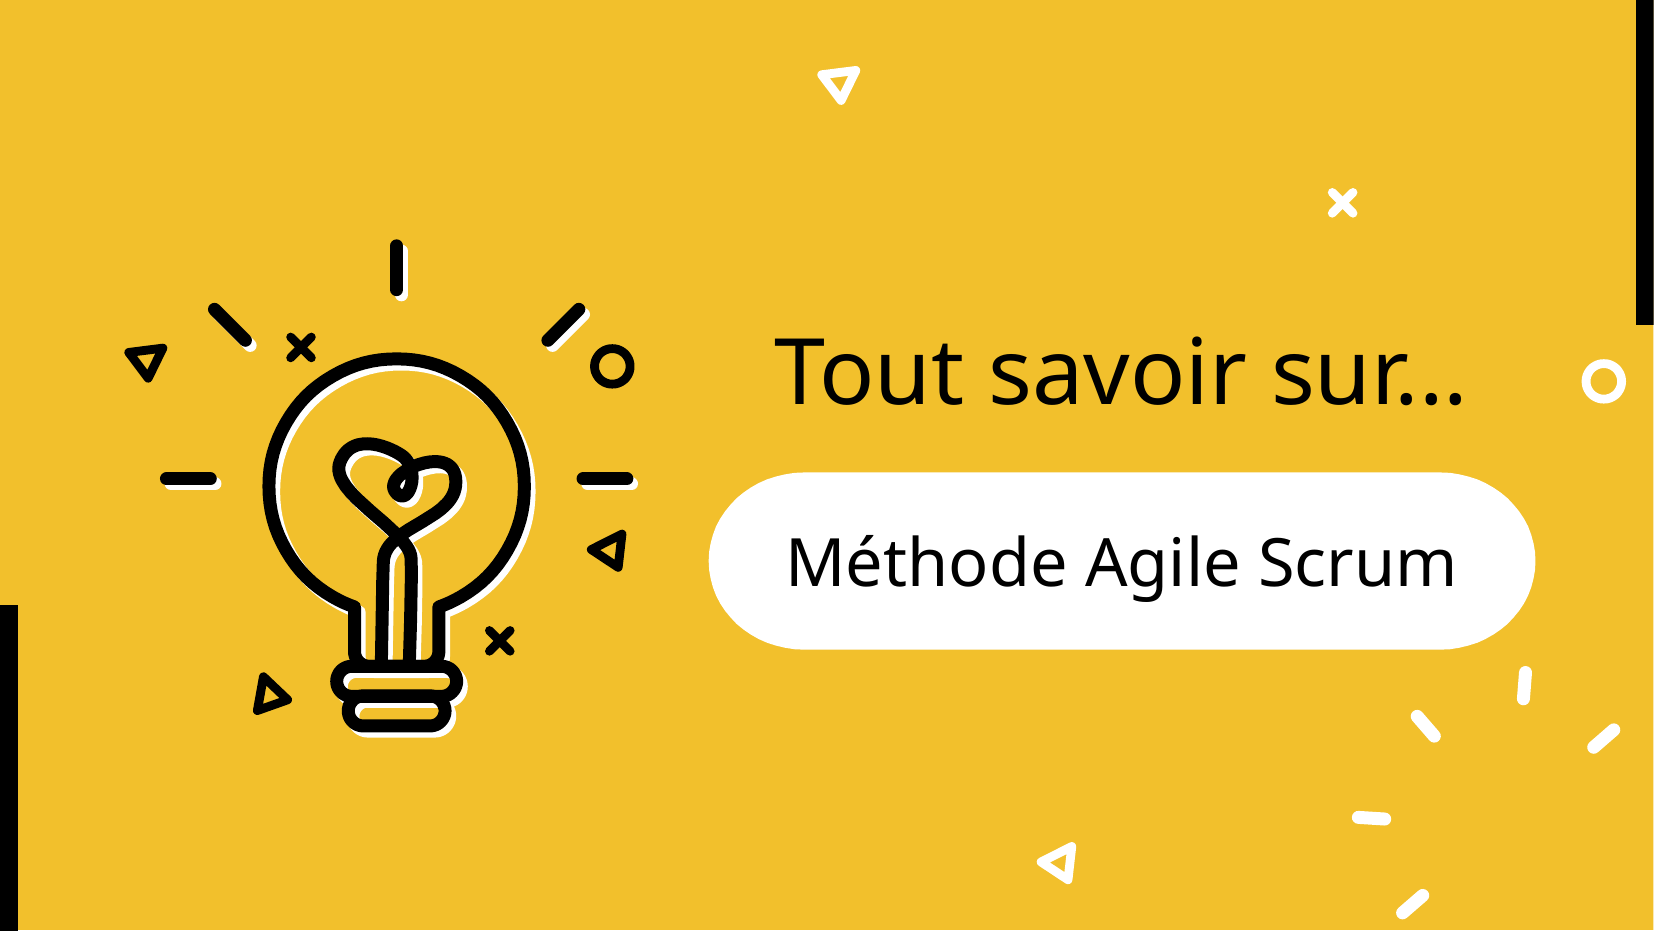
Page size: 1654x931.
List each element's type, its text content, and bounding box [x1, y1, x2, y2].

subtitle Méthode Agile Scrum [708, 472, 1536, 650]
title Tout savoir sur... [708, 295, 1536, 443]
